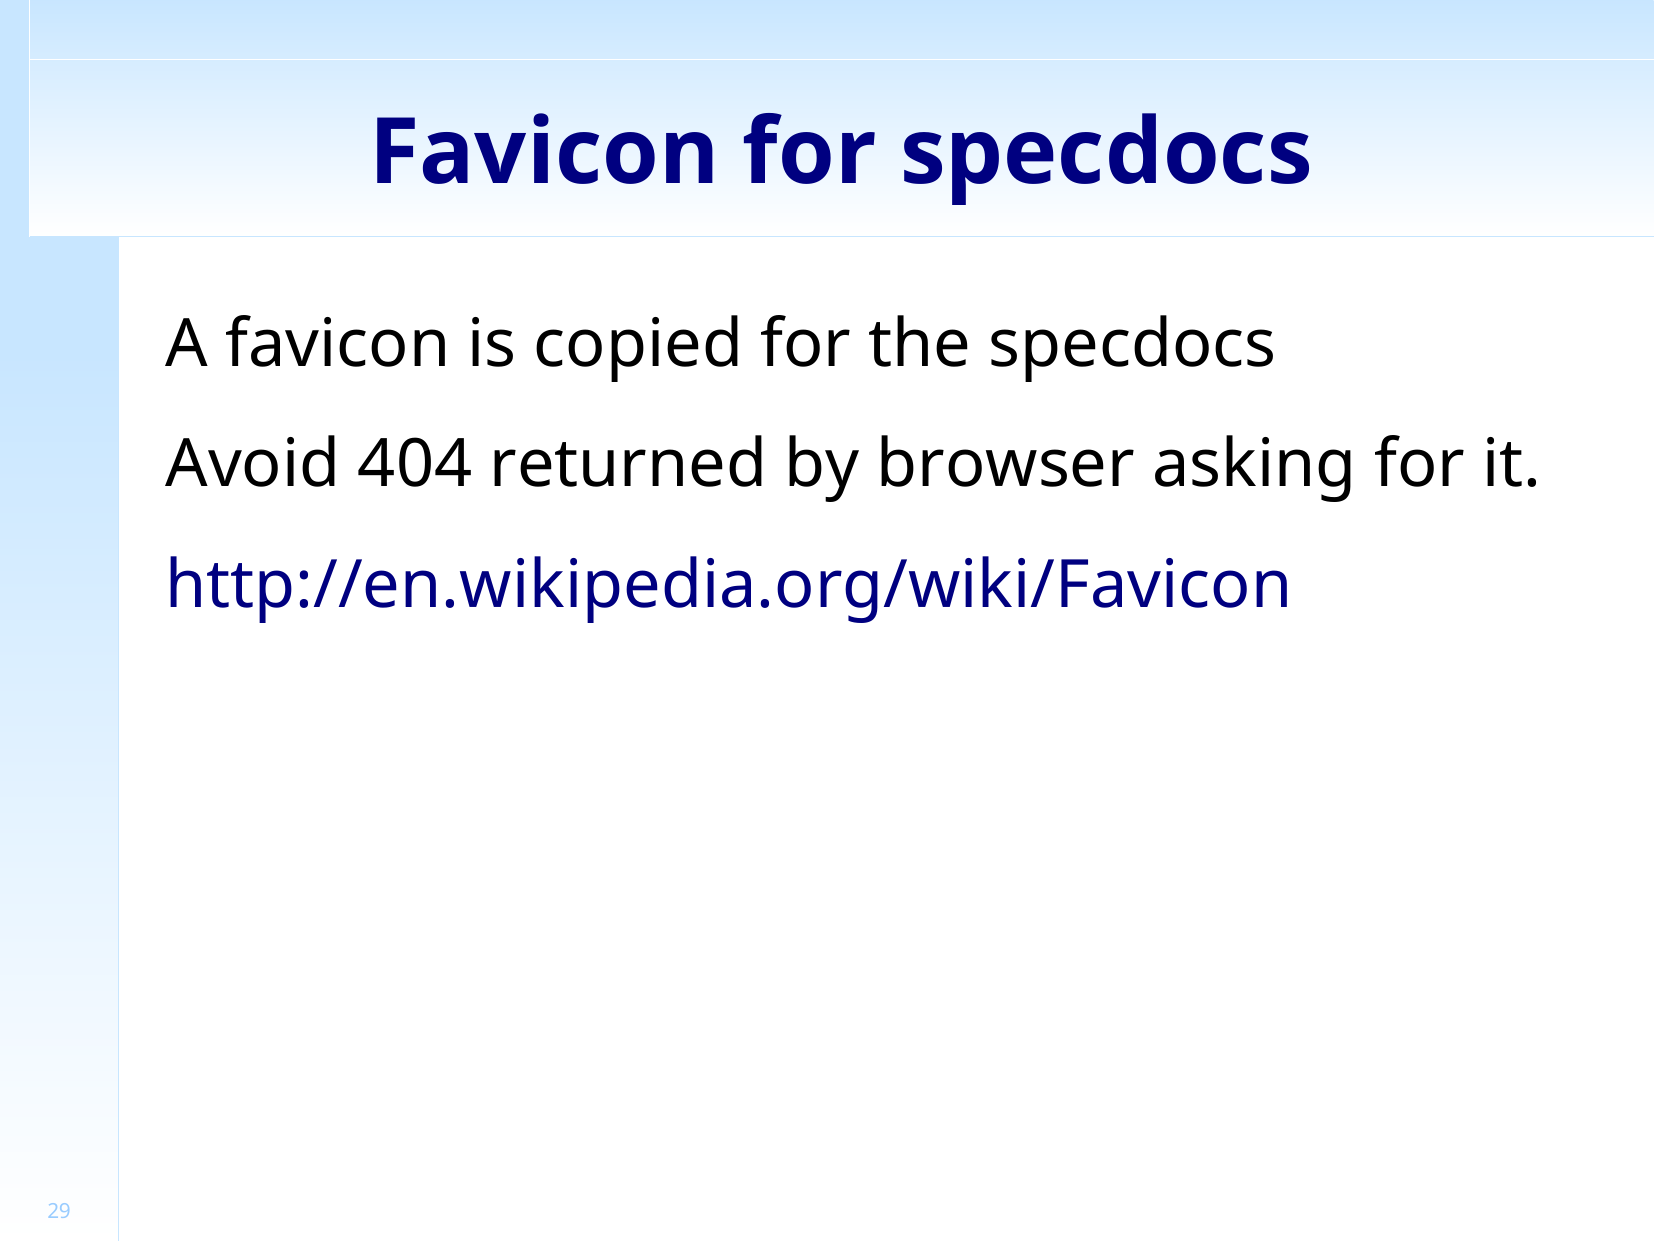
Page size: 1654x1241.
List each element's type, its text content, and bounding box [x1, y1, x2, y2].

title Favicon for specdocs [29, 59, 1654, 237]
list A favicon is copied for the specdocs Avoid 404 returned by browser asking for it. http://en.wikipedia.org/wiki/Favicon [147, 295, 1625, 1182]
